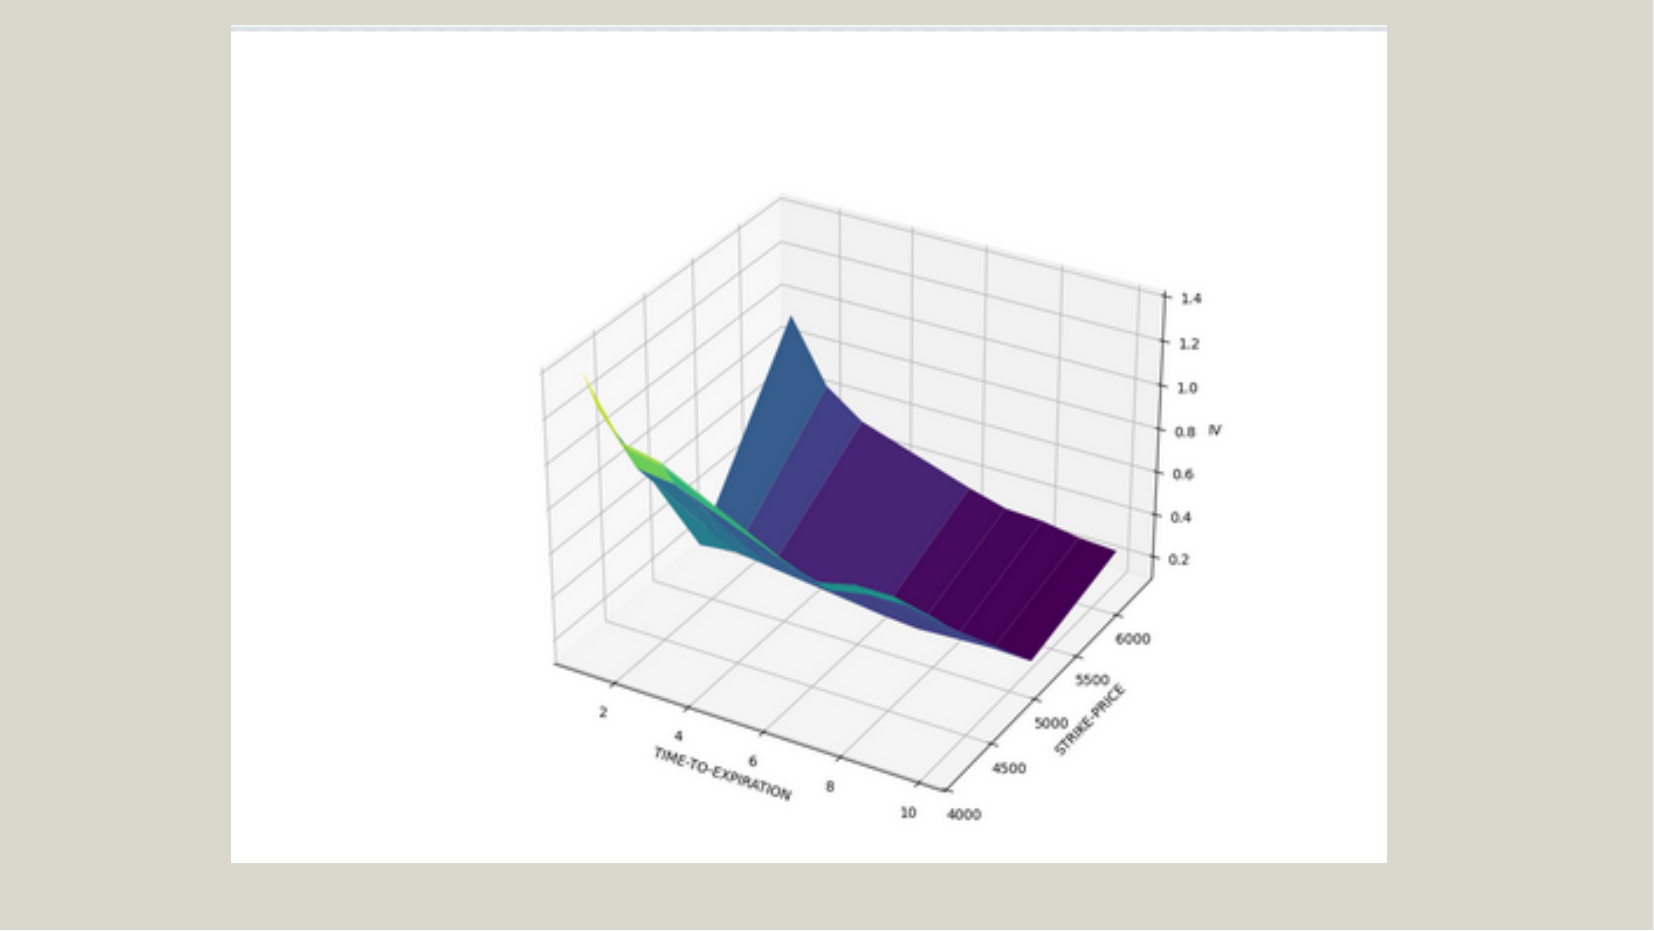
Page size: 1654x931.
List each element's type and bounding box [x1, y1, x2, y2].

picture [231, 25, 1387, 863]
